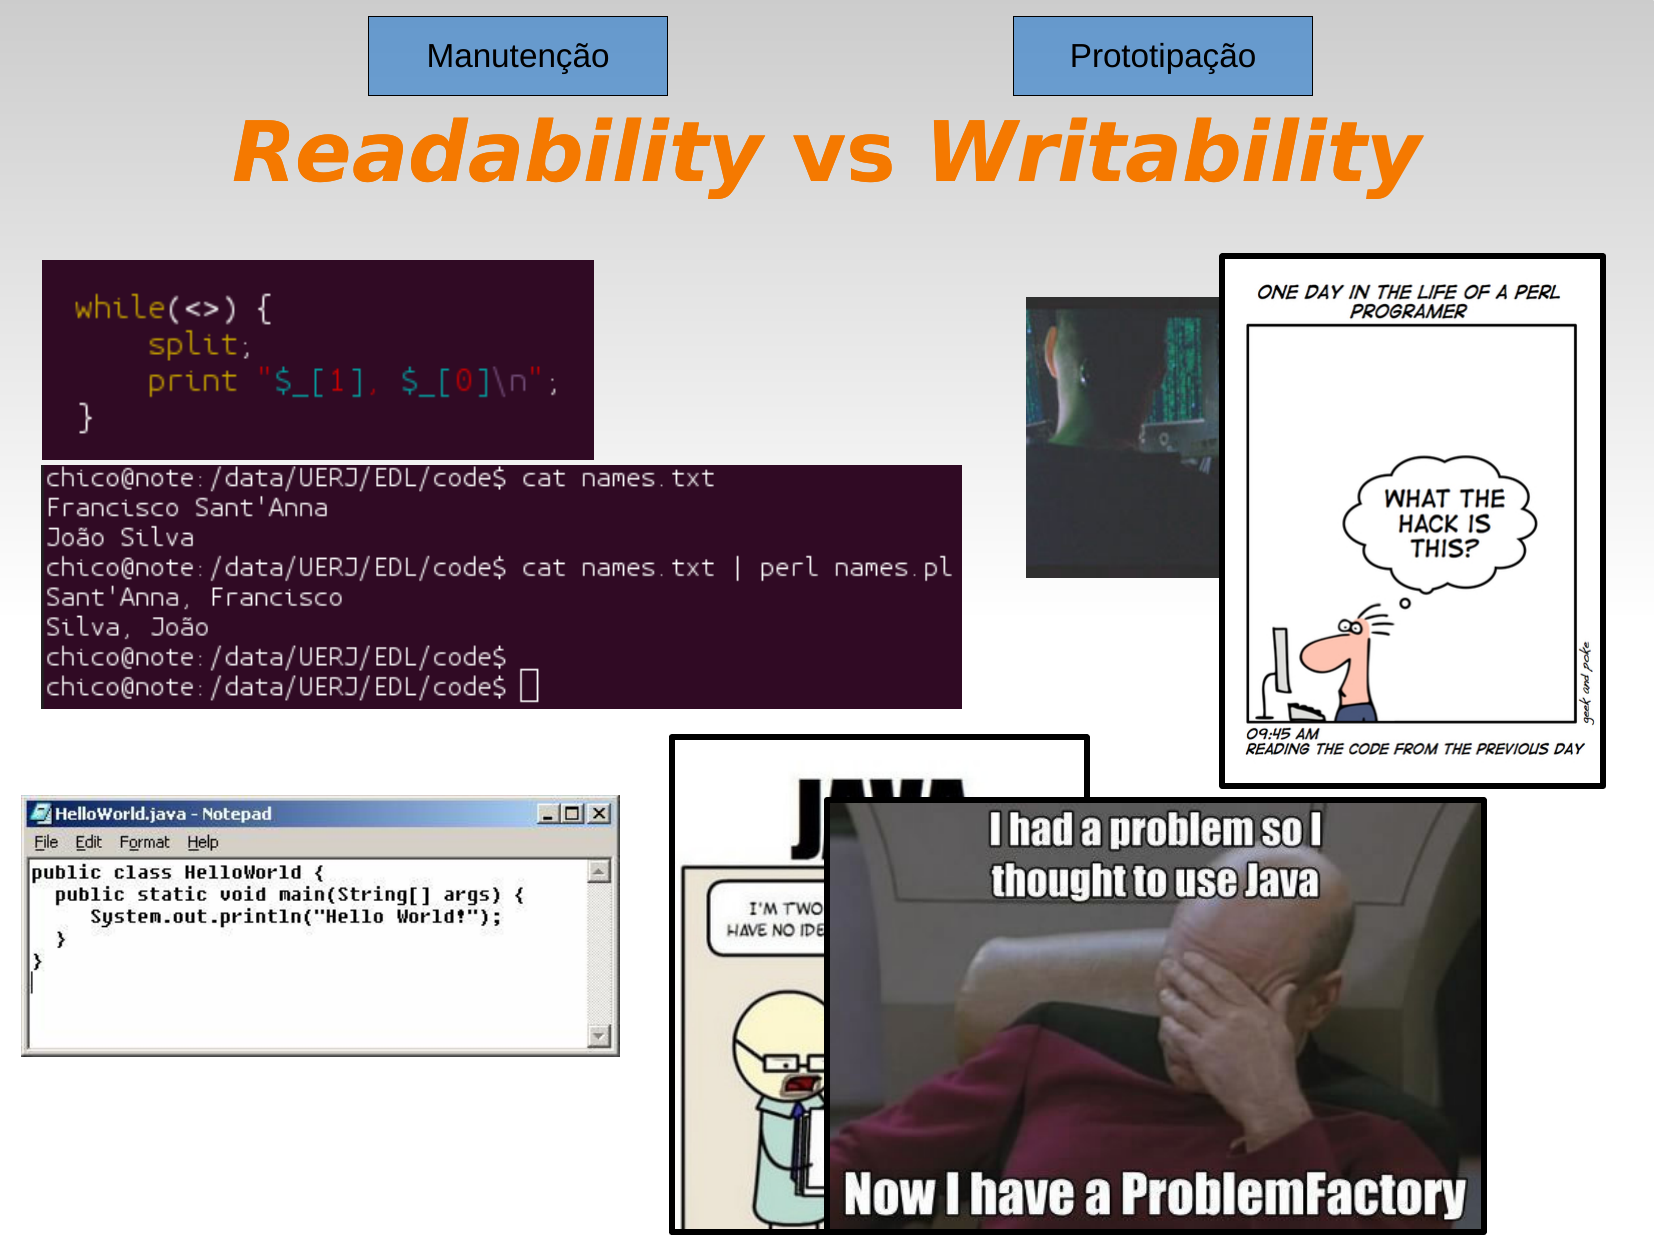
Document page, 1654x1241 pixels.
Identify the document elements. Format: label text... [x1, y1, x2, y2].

text_box Manutenção [368, 16, 668, 96]
picture [674, 740, 1084, 1230]
picture [21, 795, 620, 1057]
picture [1225, 259, 1601, 784]
text_box Prototipação [1013, 16, 1313, 96]
picture [42, 260, 594, 460]
picture [1026, 297, 1219, 578]
picture [829, 802, 1481, 1230]
picture [41, 465, 962, 709]
text_box Readability vs Writability [82, 49, 1571, 257]
